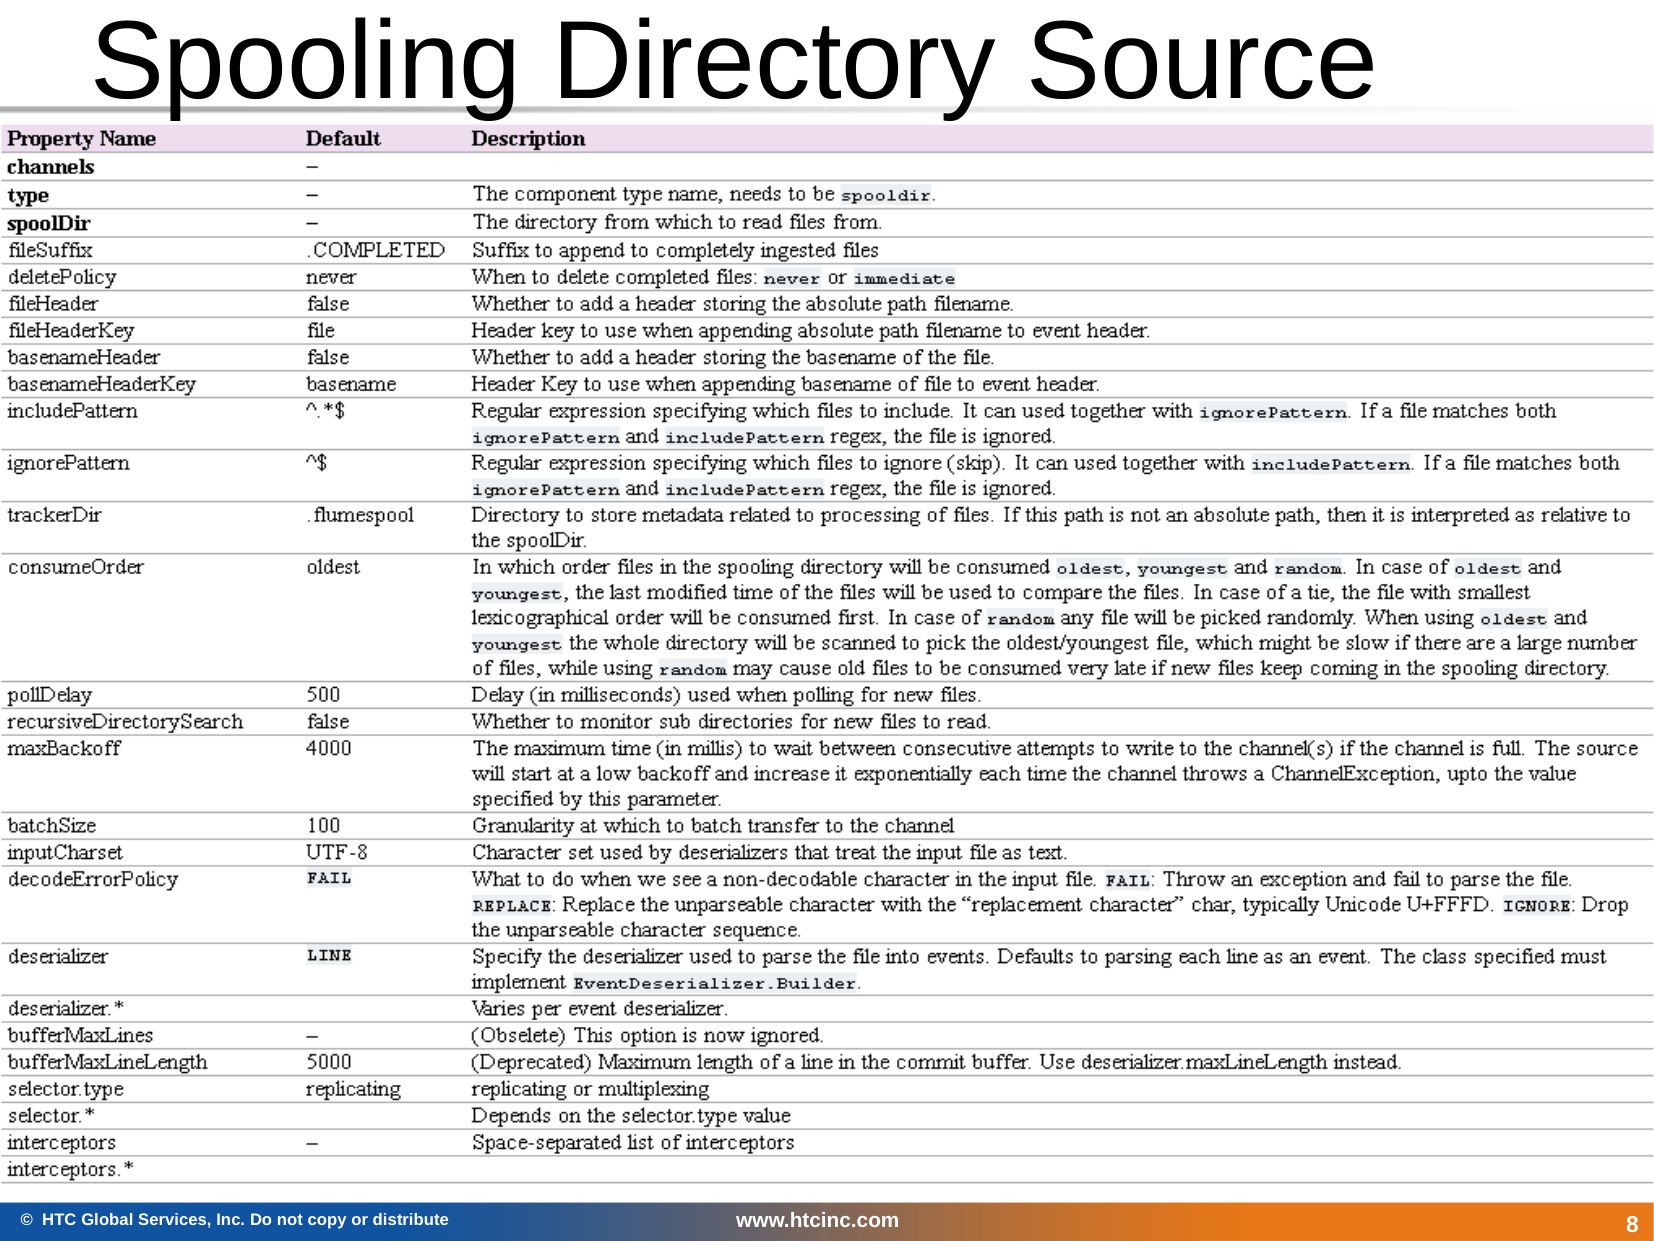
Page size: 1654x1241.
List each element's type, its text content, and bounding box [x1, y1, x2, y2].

title Spooling Directory Source [90, 0, 1579, 121]
picture [0, 0, 1654, 1241]
